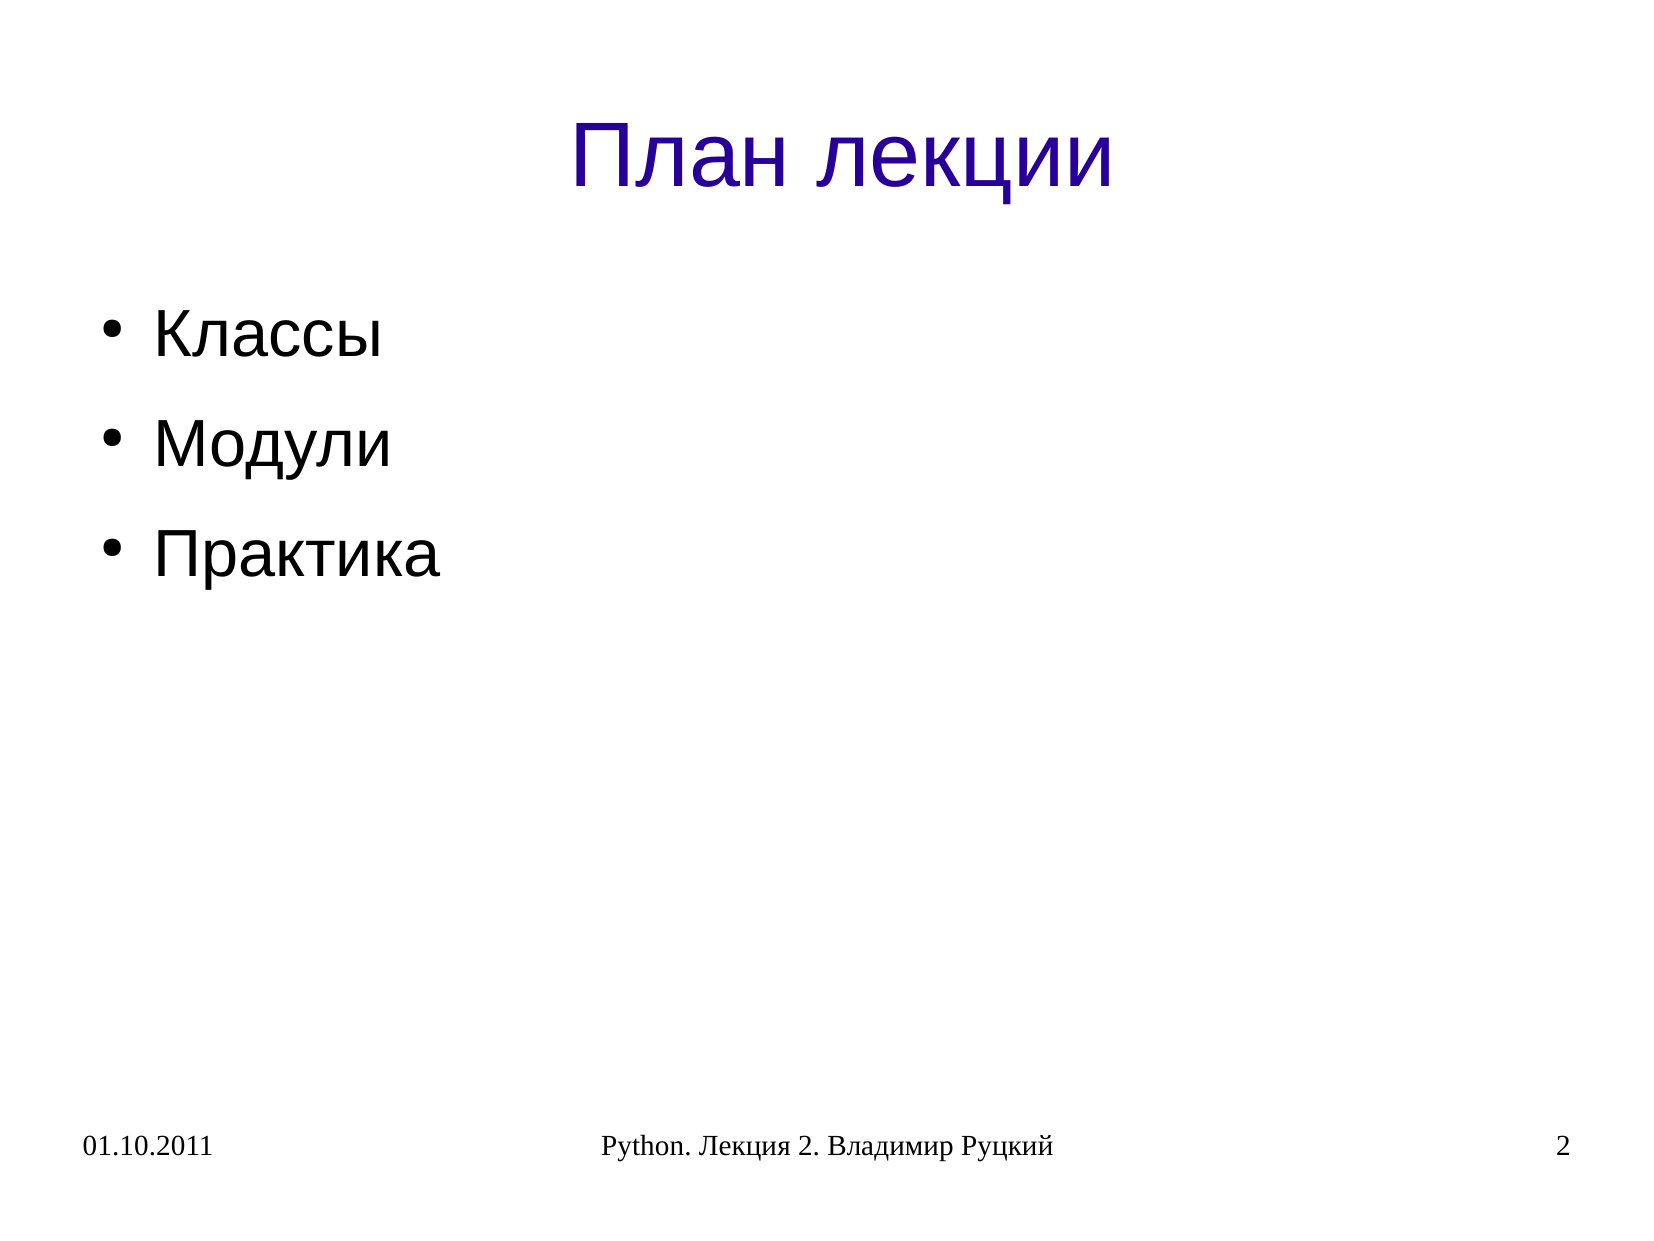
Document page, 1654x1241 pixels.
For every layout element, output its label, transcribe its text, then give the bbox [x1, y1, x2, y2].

title План лекции [82, 49, 1571, 257]
list Классы Модули Практика [82, 290, 1571, 1109]
